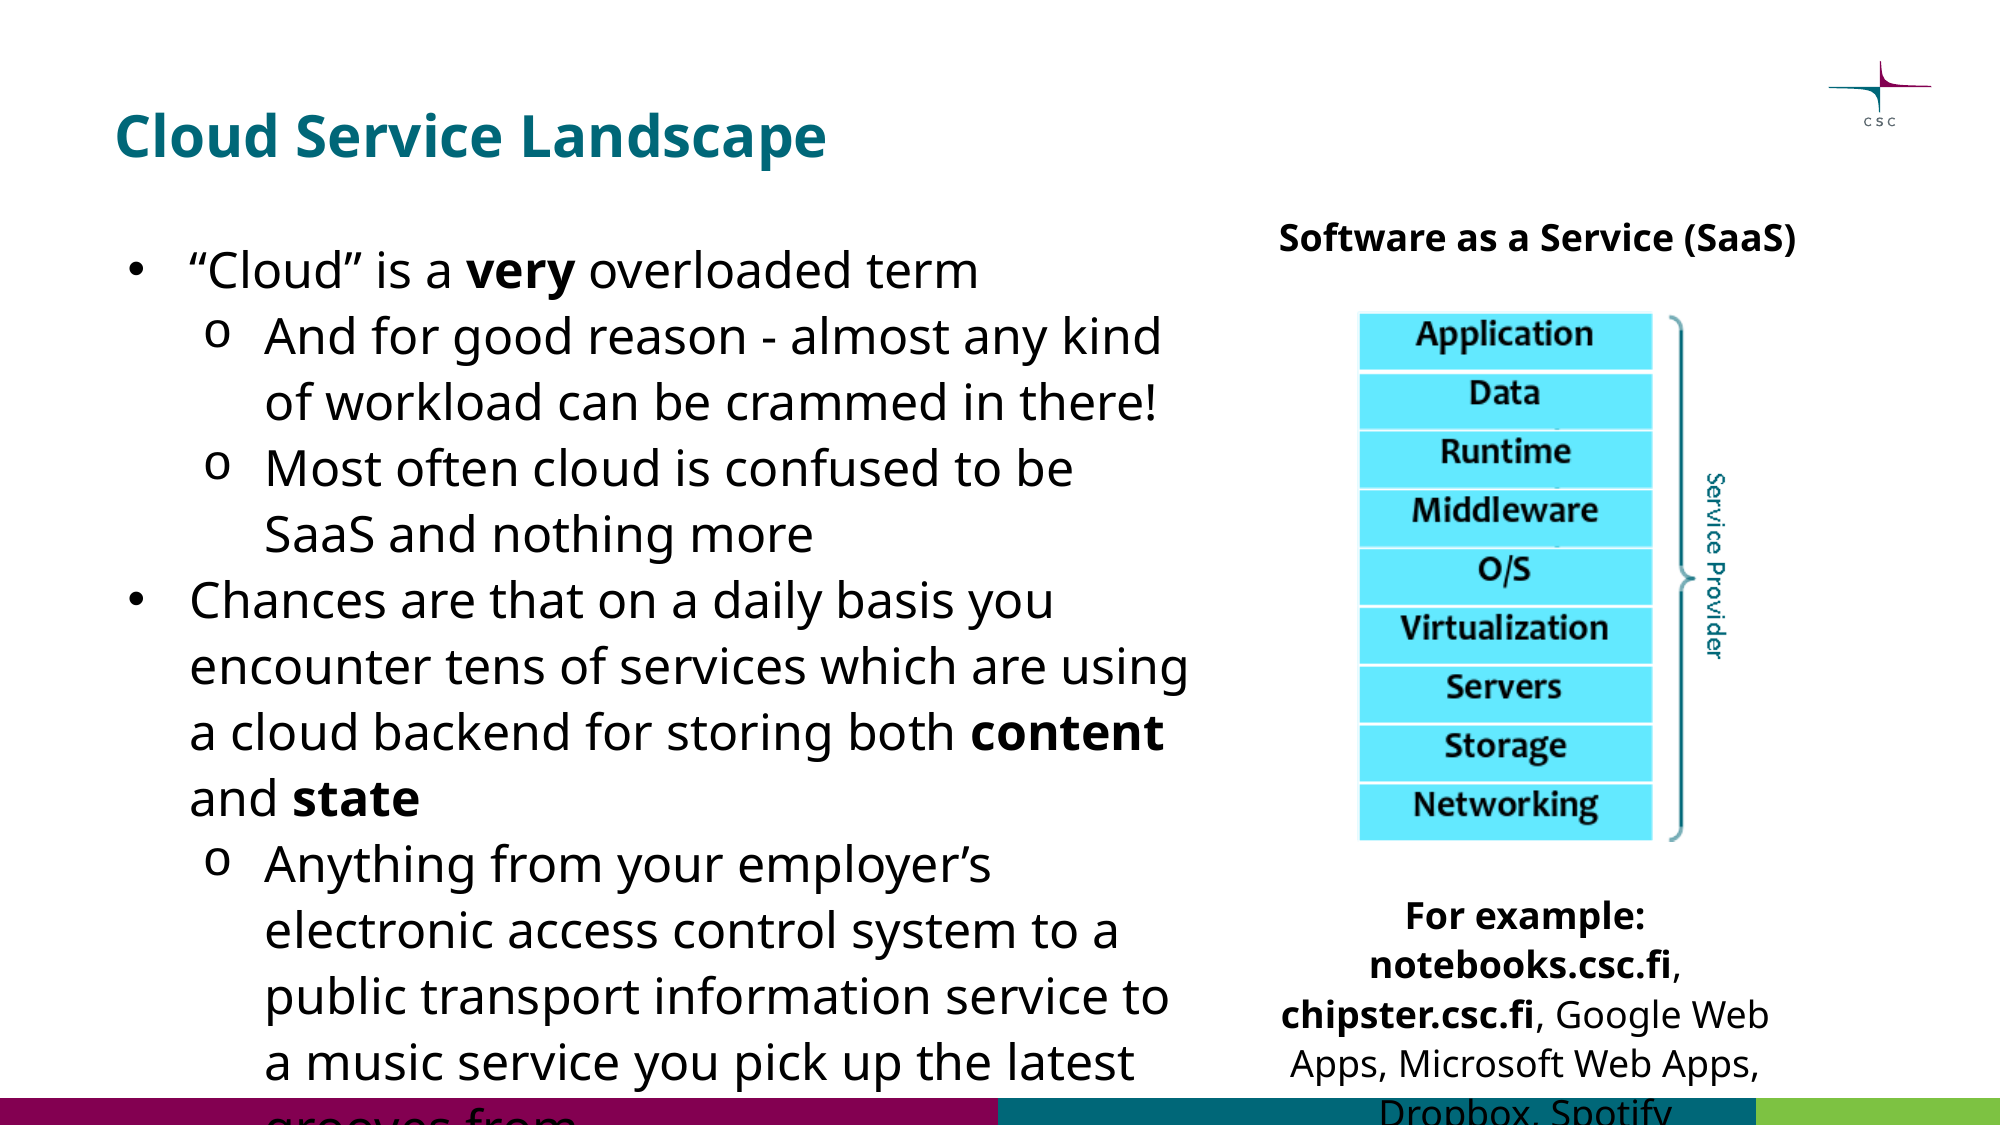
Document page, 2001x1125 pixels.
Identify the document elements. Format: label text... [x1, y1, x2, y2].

list “Cloud” is a very overloaded term And for good reason - almost any kind of workload can be crammed in there! Most often cloud is confused to be SaaS and nothing more Chances are that on a daily basis you encounter tens of services which are using a cloud backend for storing both content and state Anything from your employer’s electronic access control system to a public transport information service to a music service you pick up the latest grooves from [99, 224, 1213, 1033]
title Cloud Service Landscape [99, 40, 1794, 229]
picture [1357, 311, 1742, 842]
list For example: notebooks.csc.fi, chipster.csc.fi, Google Web Apps, Microsoft Web Apps, Dropbox, Spotify [1234, 879, 1816, 1089]
list Software as a Service (SaaS) [1247, 201, 1829, 262]
